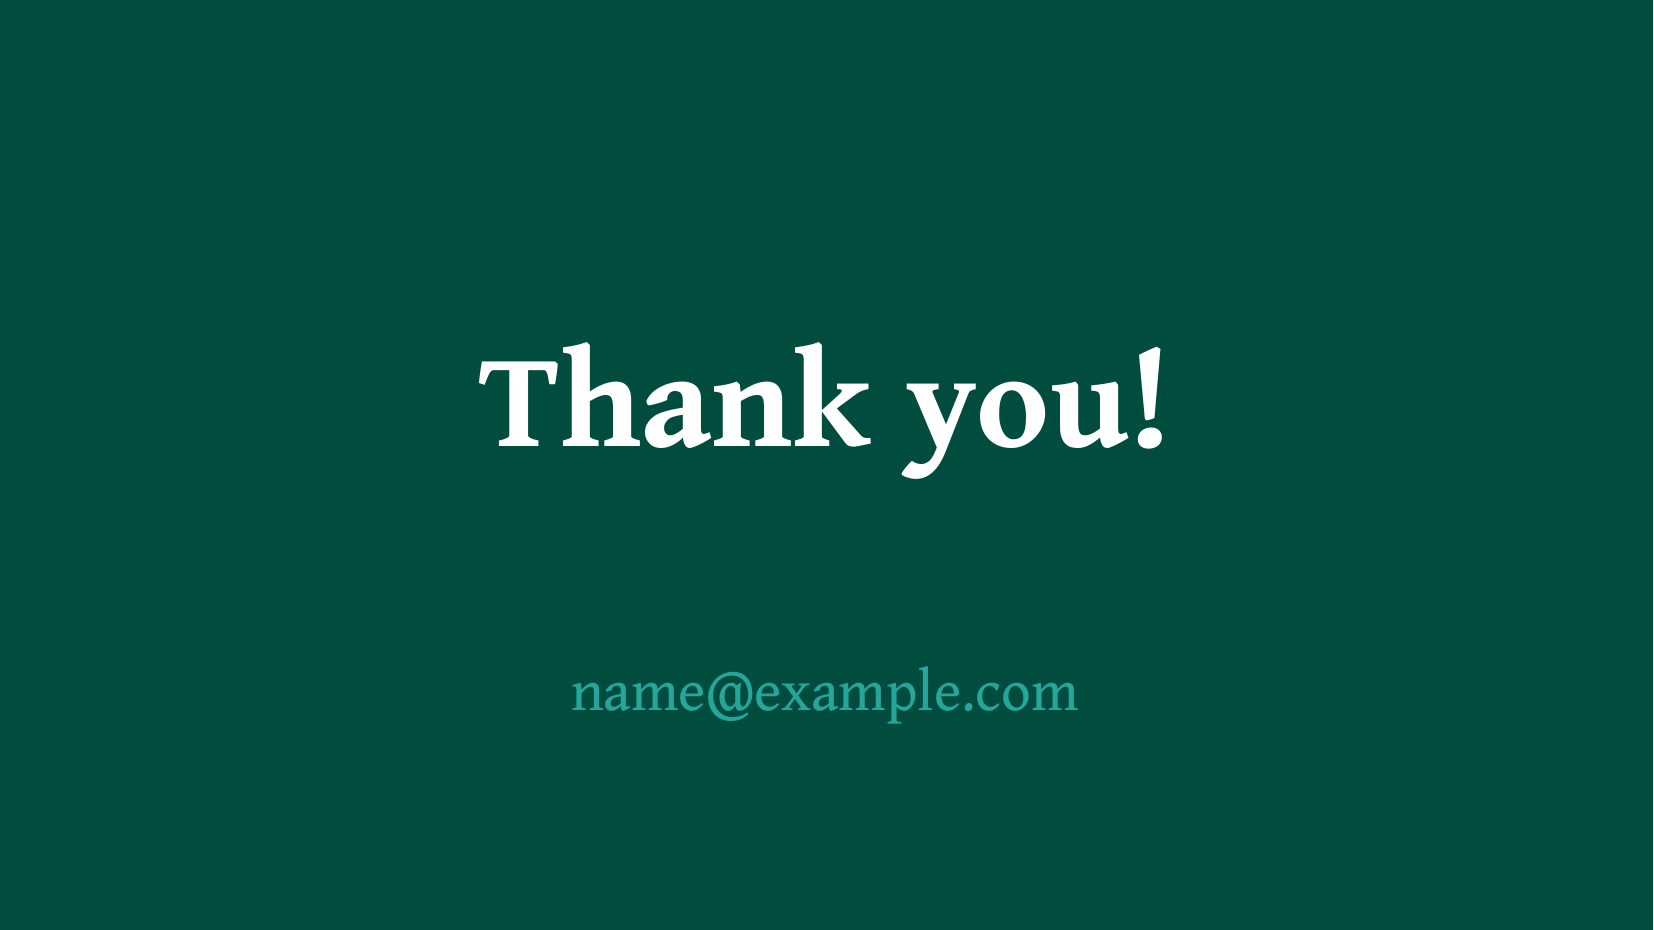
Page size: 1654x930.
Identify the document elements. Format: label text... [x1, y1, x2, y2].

title Thank you! [82, 326, 1571, 486]
subtitle name@example.com [90, 570, 1561, 816]
